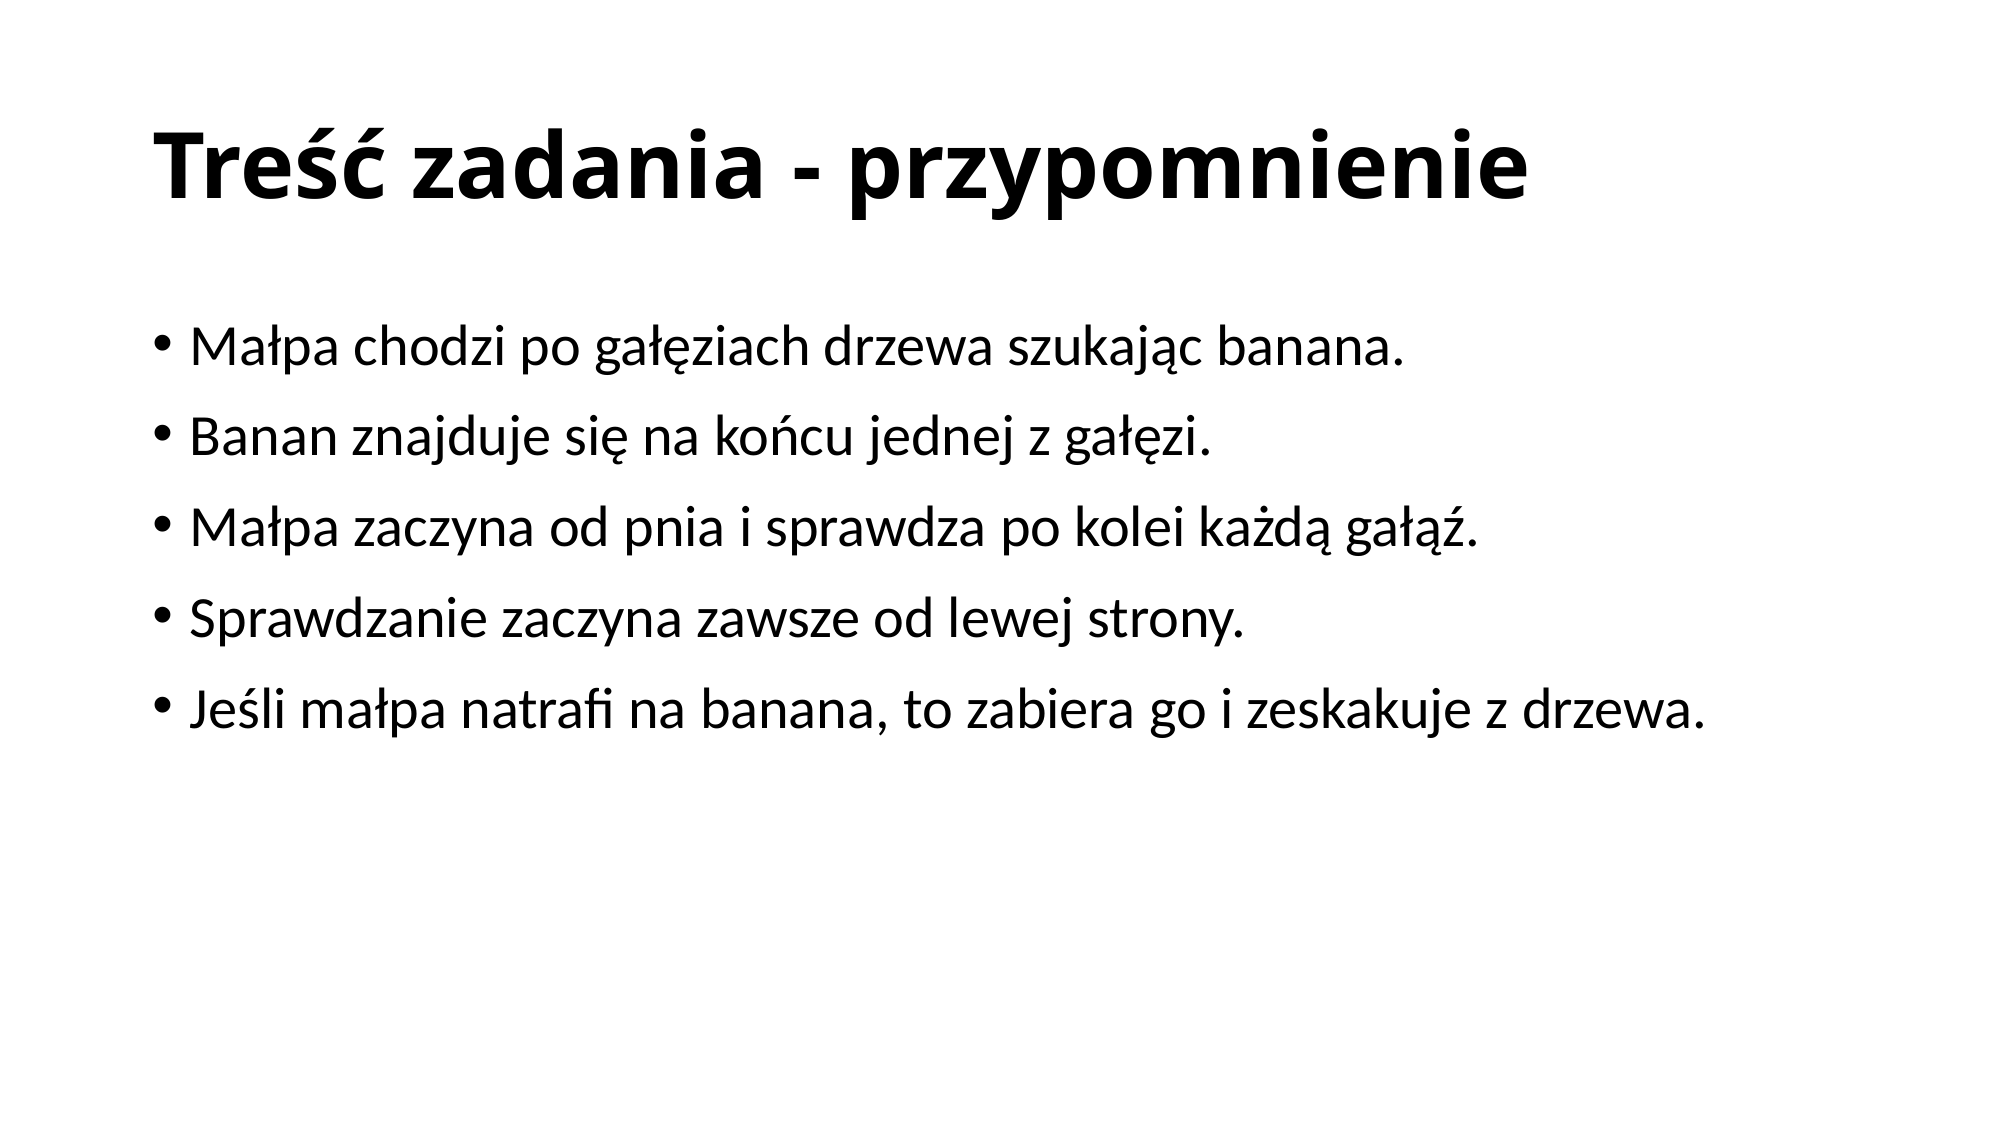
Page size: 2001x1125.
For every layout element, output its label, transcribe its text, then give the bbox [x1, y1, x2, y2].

title Treść zadania - przypomnienie [137, 59, 1863, 278]
list Małpa chodzi po gałęziach drzewa szukając banana. Banan znajduje się na końcu jednej z gałęzi. Małpa zaczyna od pnia i sprawdza po kolei każdą gałąź. Sprawdzanie zaczyna zawsze od lewej strony. Jeśli małpa natrafi na banana, to zabiera go i zeskakuje z drzewa. [137, 299, 1863, 1014]
